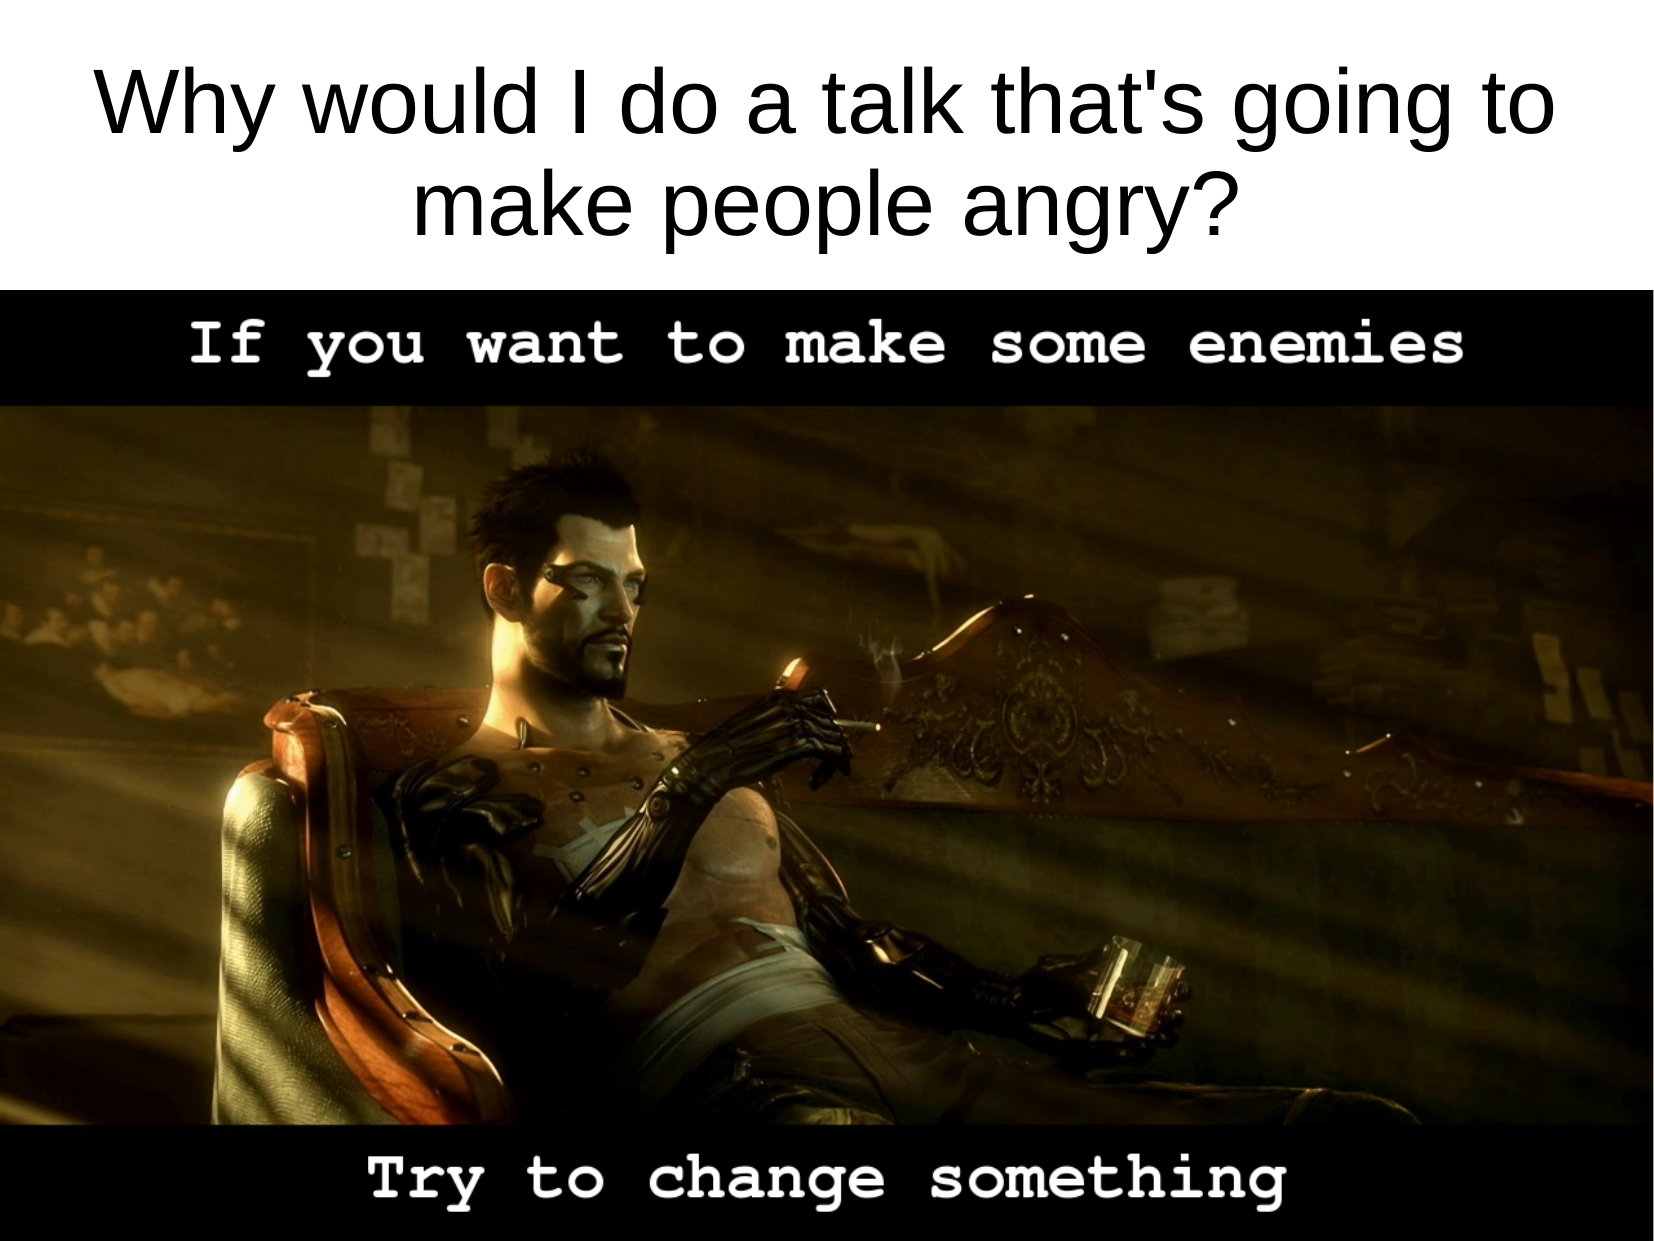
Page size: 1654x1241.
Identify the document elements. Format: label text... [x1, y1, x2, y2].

title Why would I do a talk that's going to make people angry? [82, 49, 1571, 257]
picture [0, 290, 1654, 1241]
